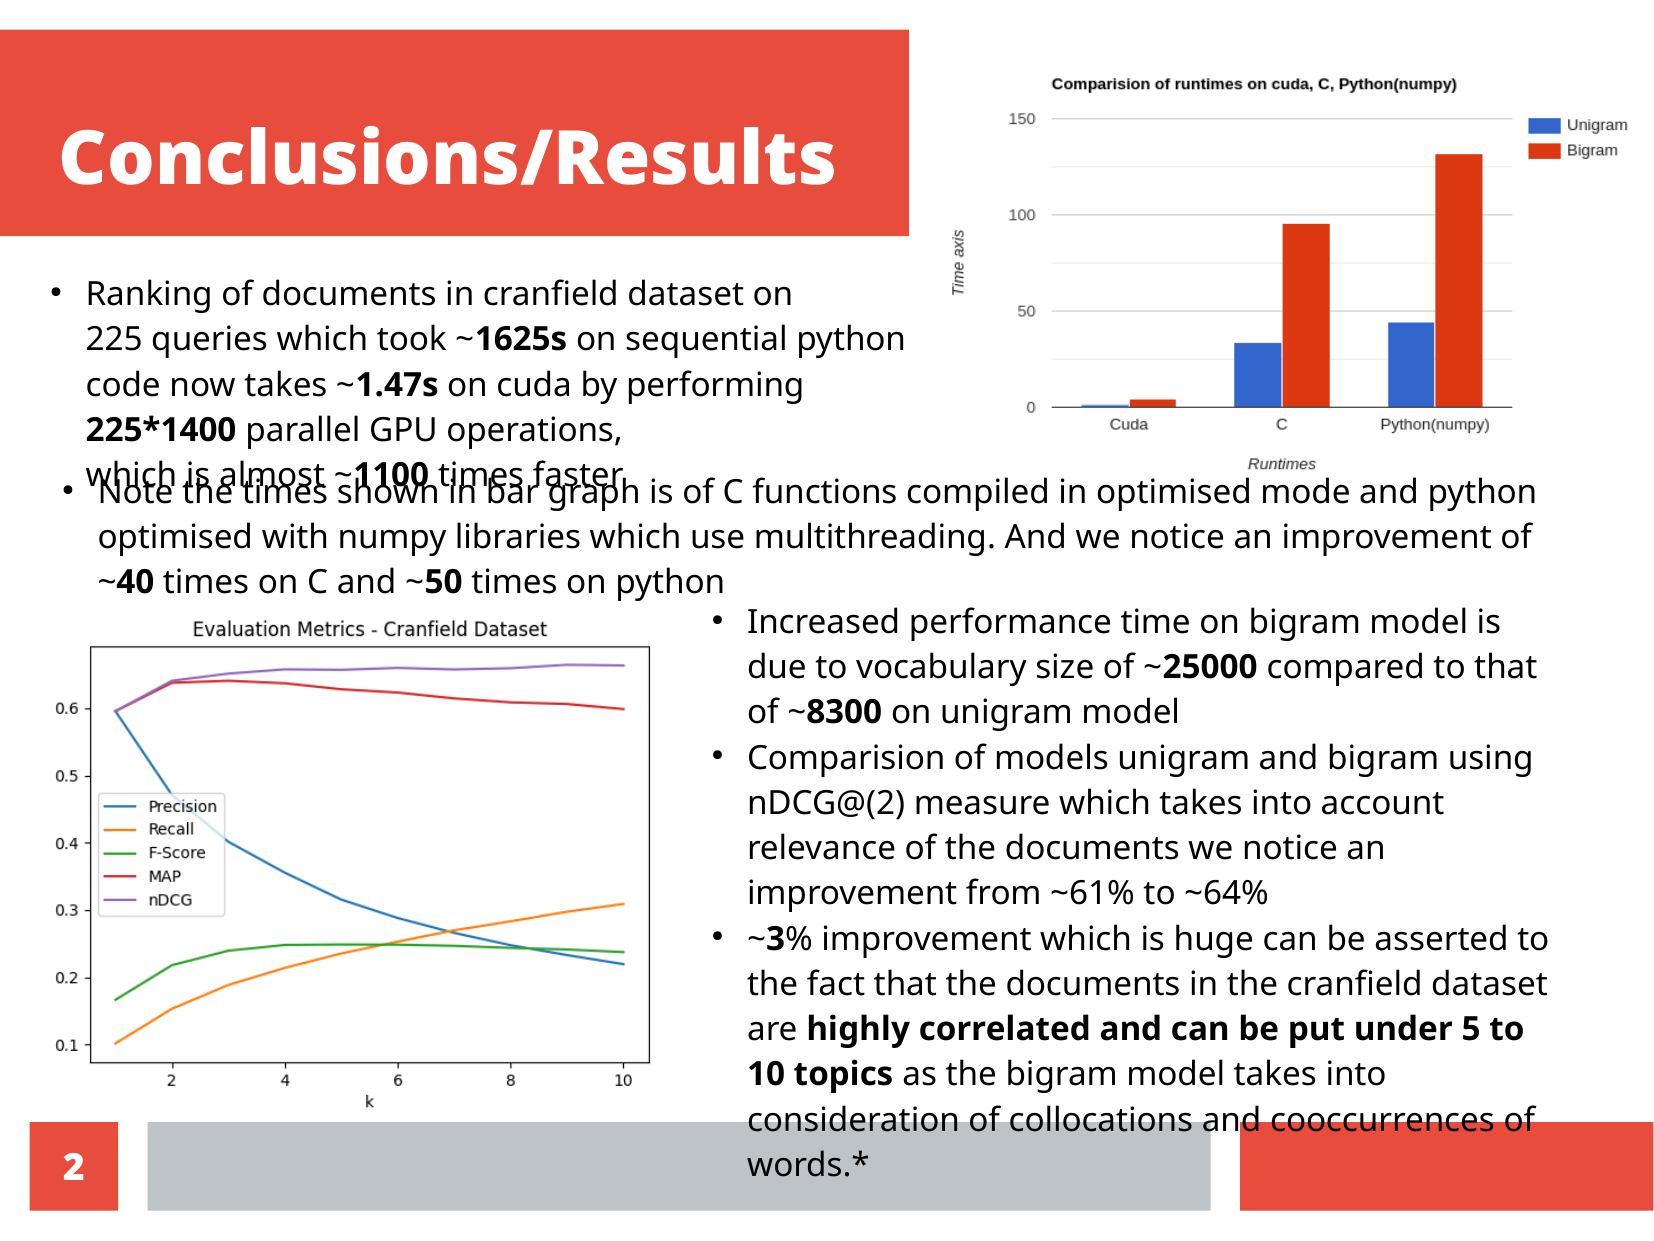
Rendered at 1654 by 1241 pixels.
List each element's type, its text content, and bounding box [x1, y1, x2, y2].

picture [0, 581, 721, 1123]
picture [909, 28, 1654, 497]
text_box Ranking of documents in cranfield dataset on 225 queries which took ~1625s on sequential python code now takes ~1.47s on cuda by performing 225*1400 parallel GPU operations, which is almost ~1100 times faster [35, 262, 909, 514]
text_box Increased performance time on bigram model is due to vocabulary size of ~25000 compared to that of ~8300 on unigram model Comparision of models unigram and bigram using nDCG@(2) measure which takes into account relevance of the documents we notice an improvement from ~61% to ~64% ~3% improvement which is huge can be asserted to the fact that the documents in the cranfield dataset are highly correlated and can be put under 5 to 10 topics as the bigram model takes into consideration of collocations and cooccurrences of words.* [696, 603, 1583, 1106]
title Conclusions/Results [59, 59, 909, 207]
text_box Note the times shown in bar graph is of C functions compiled in optimised mode and python optimised with numpy libraries which use multithreading. And we notice an improvement of ~40 times on C and ~50 times on python [47, 460, 1607, 603]
